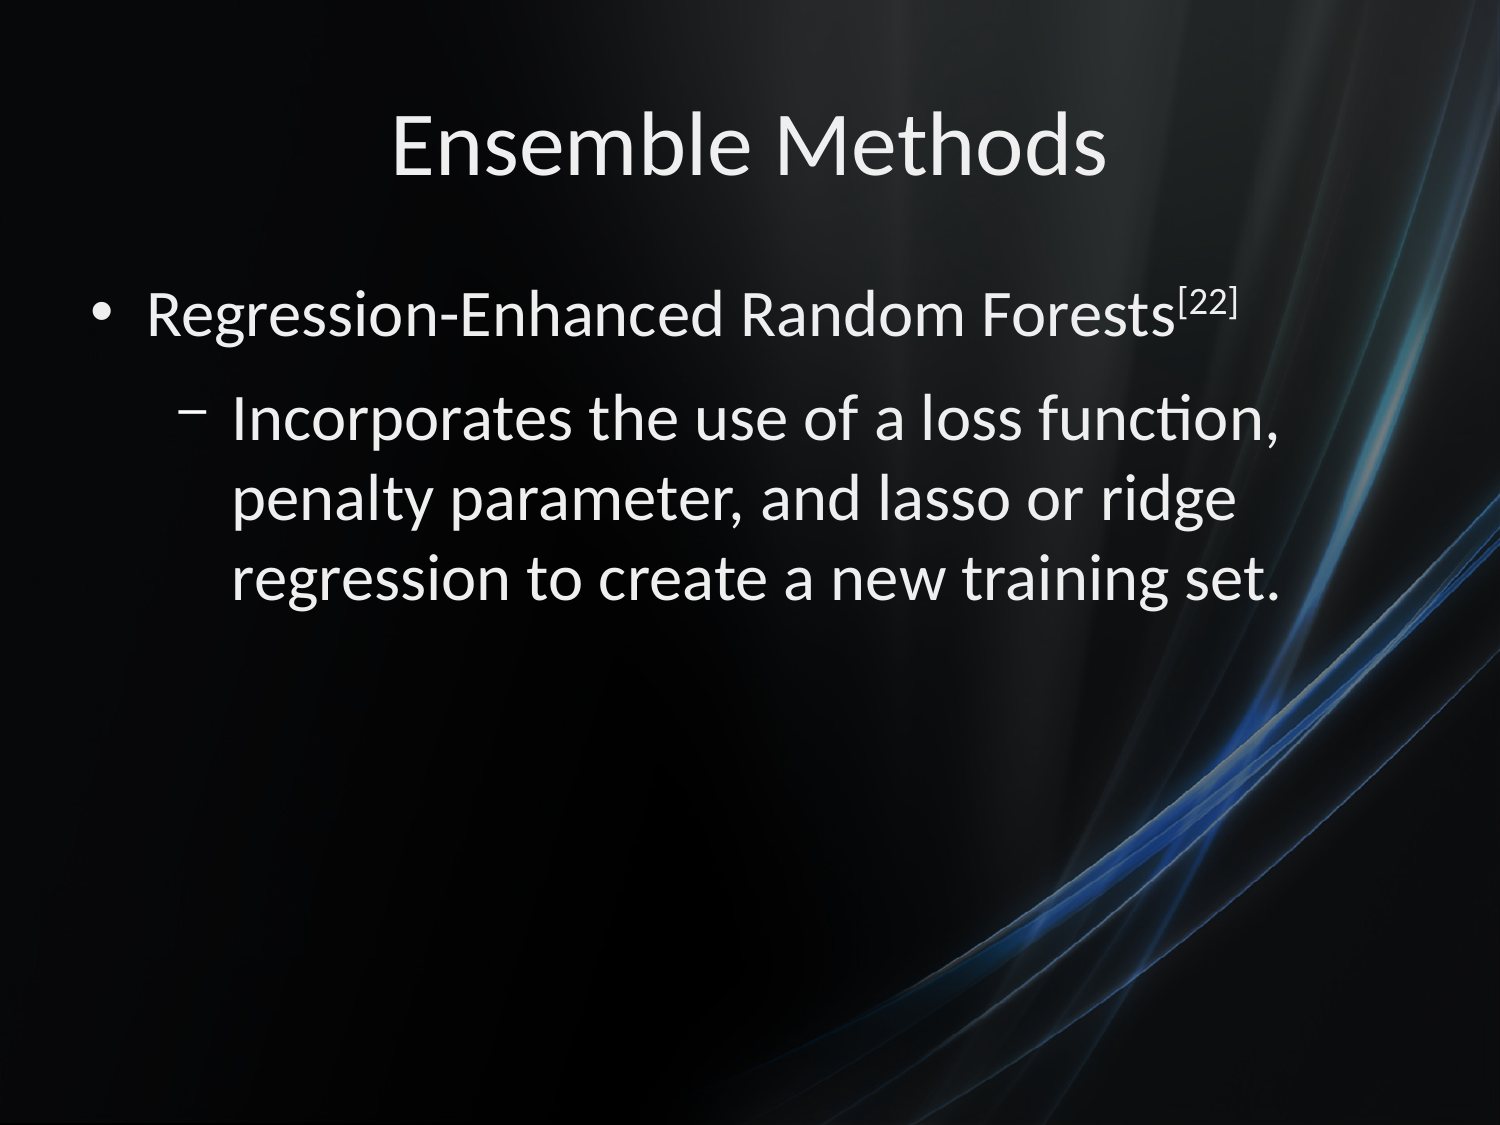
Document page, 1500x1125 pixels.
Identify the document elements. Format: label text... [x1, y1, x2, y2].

picture [0, 0, 1500, 1125]
list Regression-Enhanced Random Forests[22] Incorporates the use of a loss function, penalty parameter, and lasso or ridge regression to create a new training set. [75, 262, 1425, 1005]
title Ensemble Methods [75, 45, 1425, 233]
